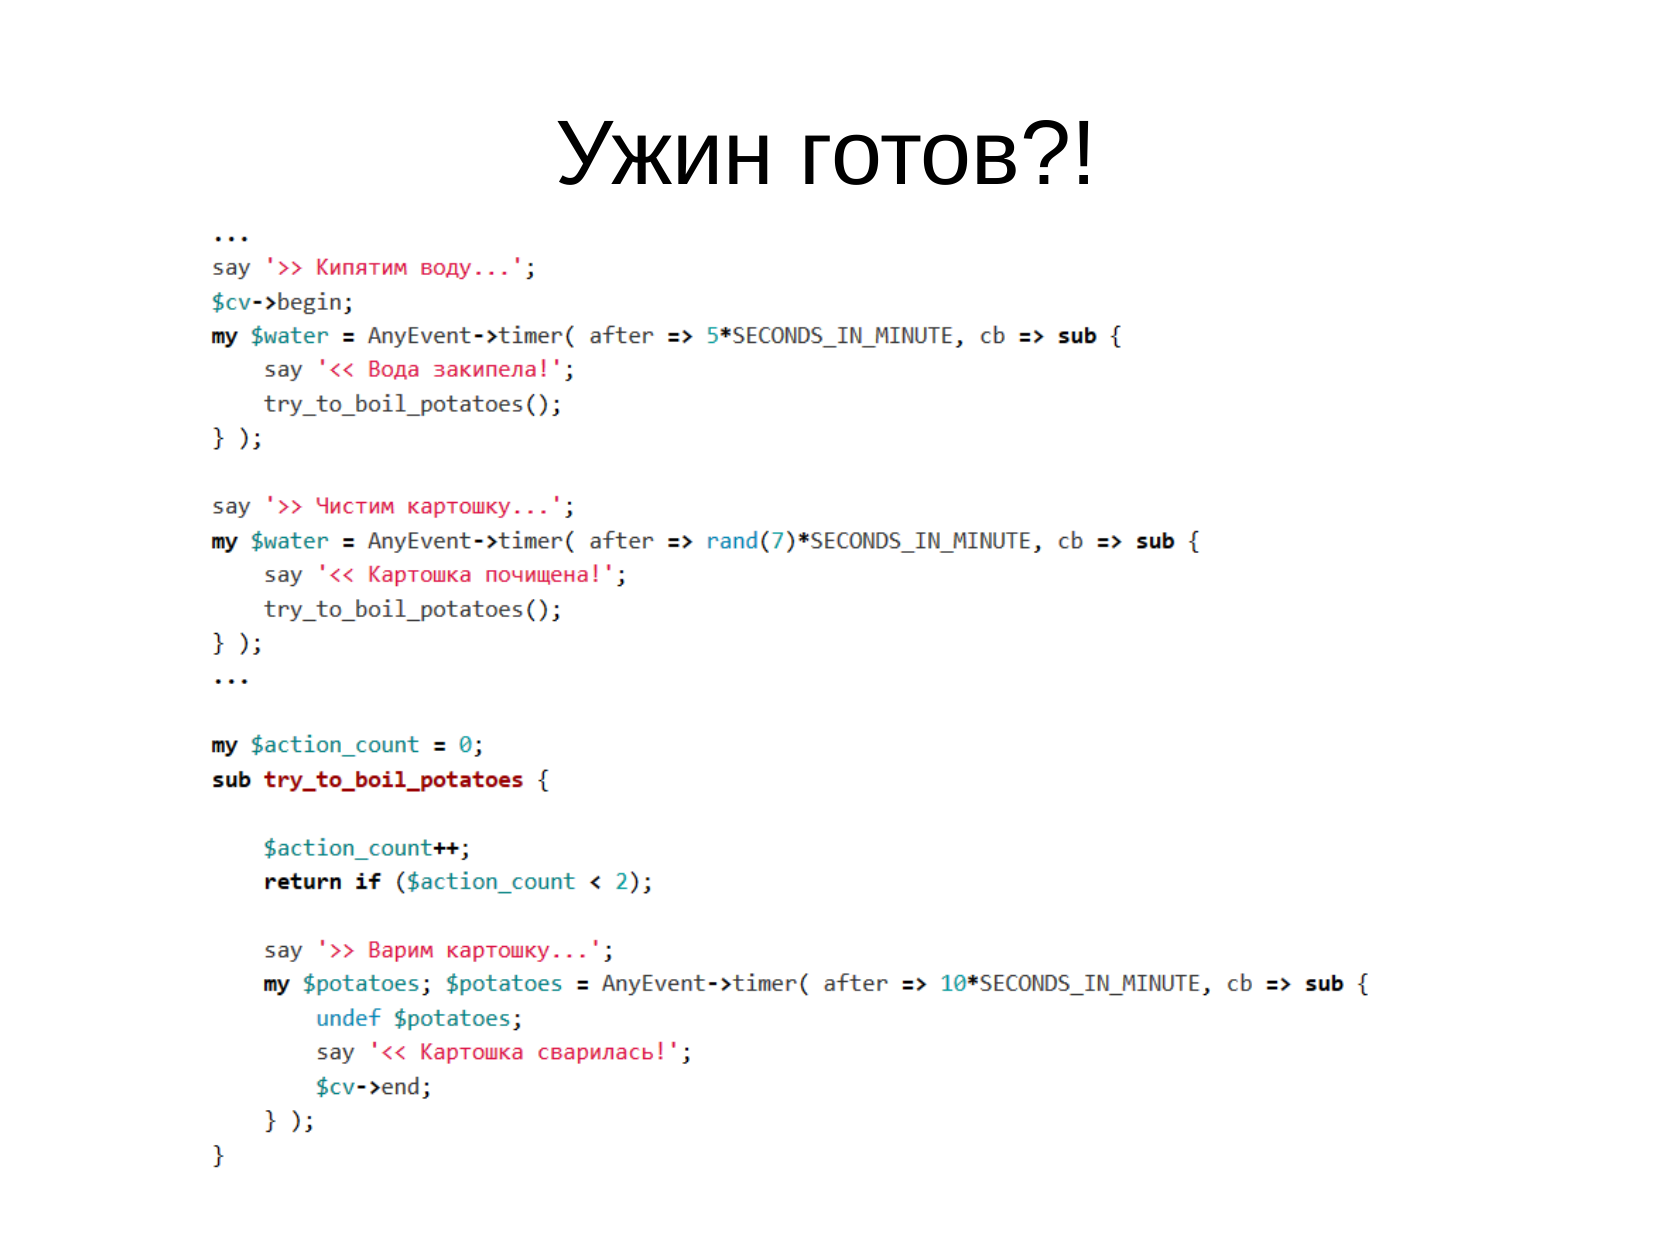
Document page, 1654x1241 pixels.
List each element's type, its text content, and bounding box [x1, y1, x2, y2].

title Ужин готов?! [82, 49, 1571, 257]
picture [201, 224, 1382, 1176]
